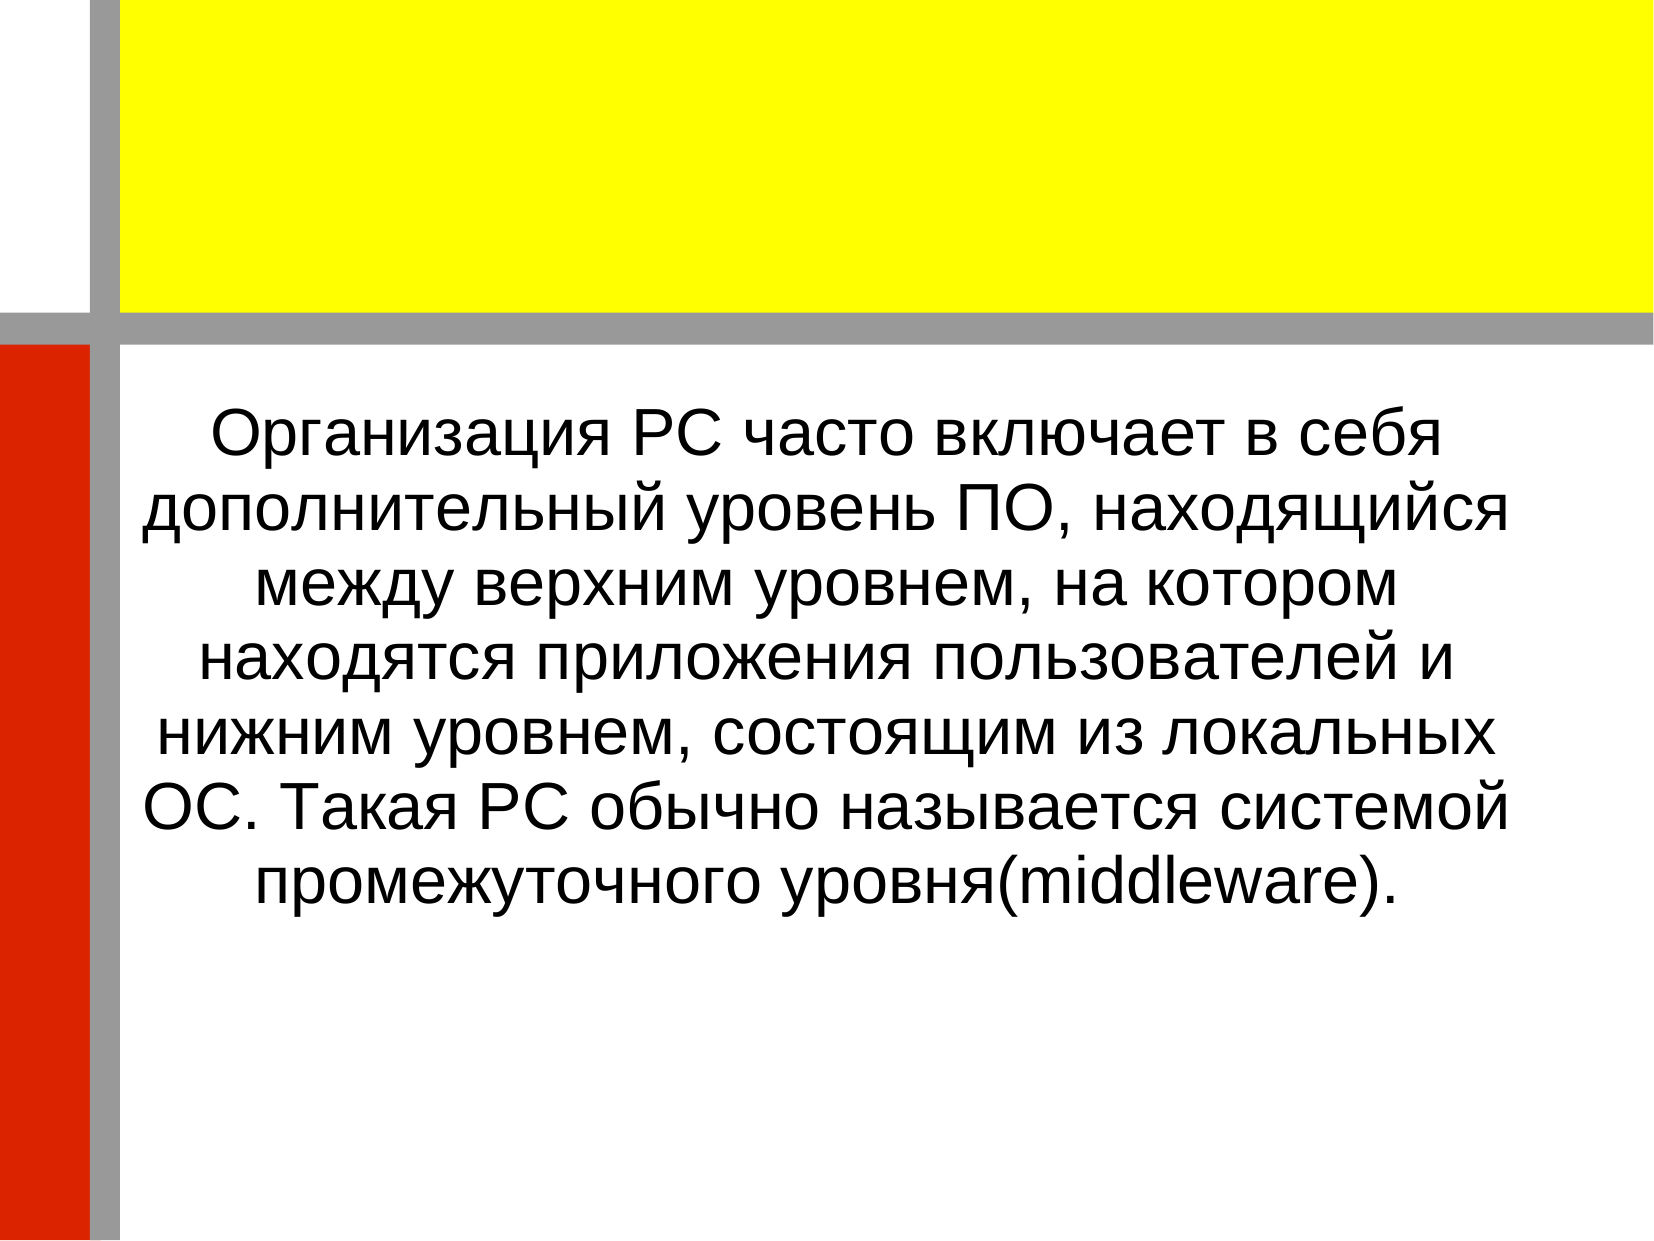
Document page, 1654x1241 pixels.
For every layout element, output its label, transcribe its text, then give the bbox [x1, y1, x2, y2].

subtitle Организация РС часто включает в себя дополнительный уровень ПО, находящийся между верхним уровнем, на котором находятся приложения пользователей и нижним уровнем, состоящим из локальных ОС. Такая РС обычно называется системой промежуточного уровня(middleware). [121, 102, 1534, 1211]
